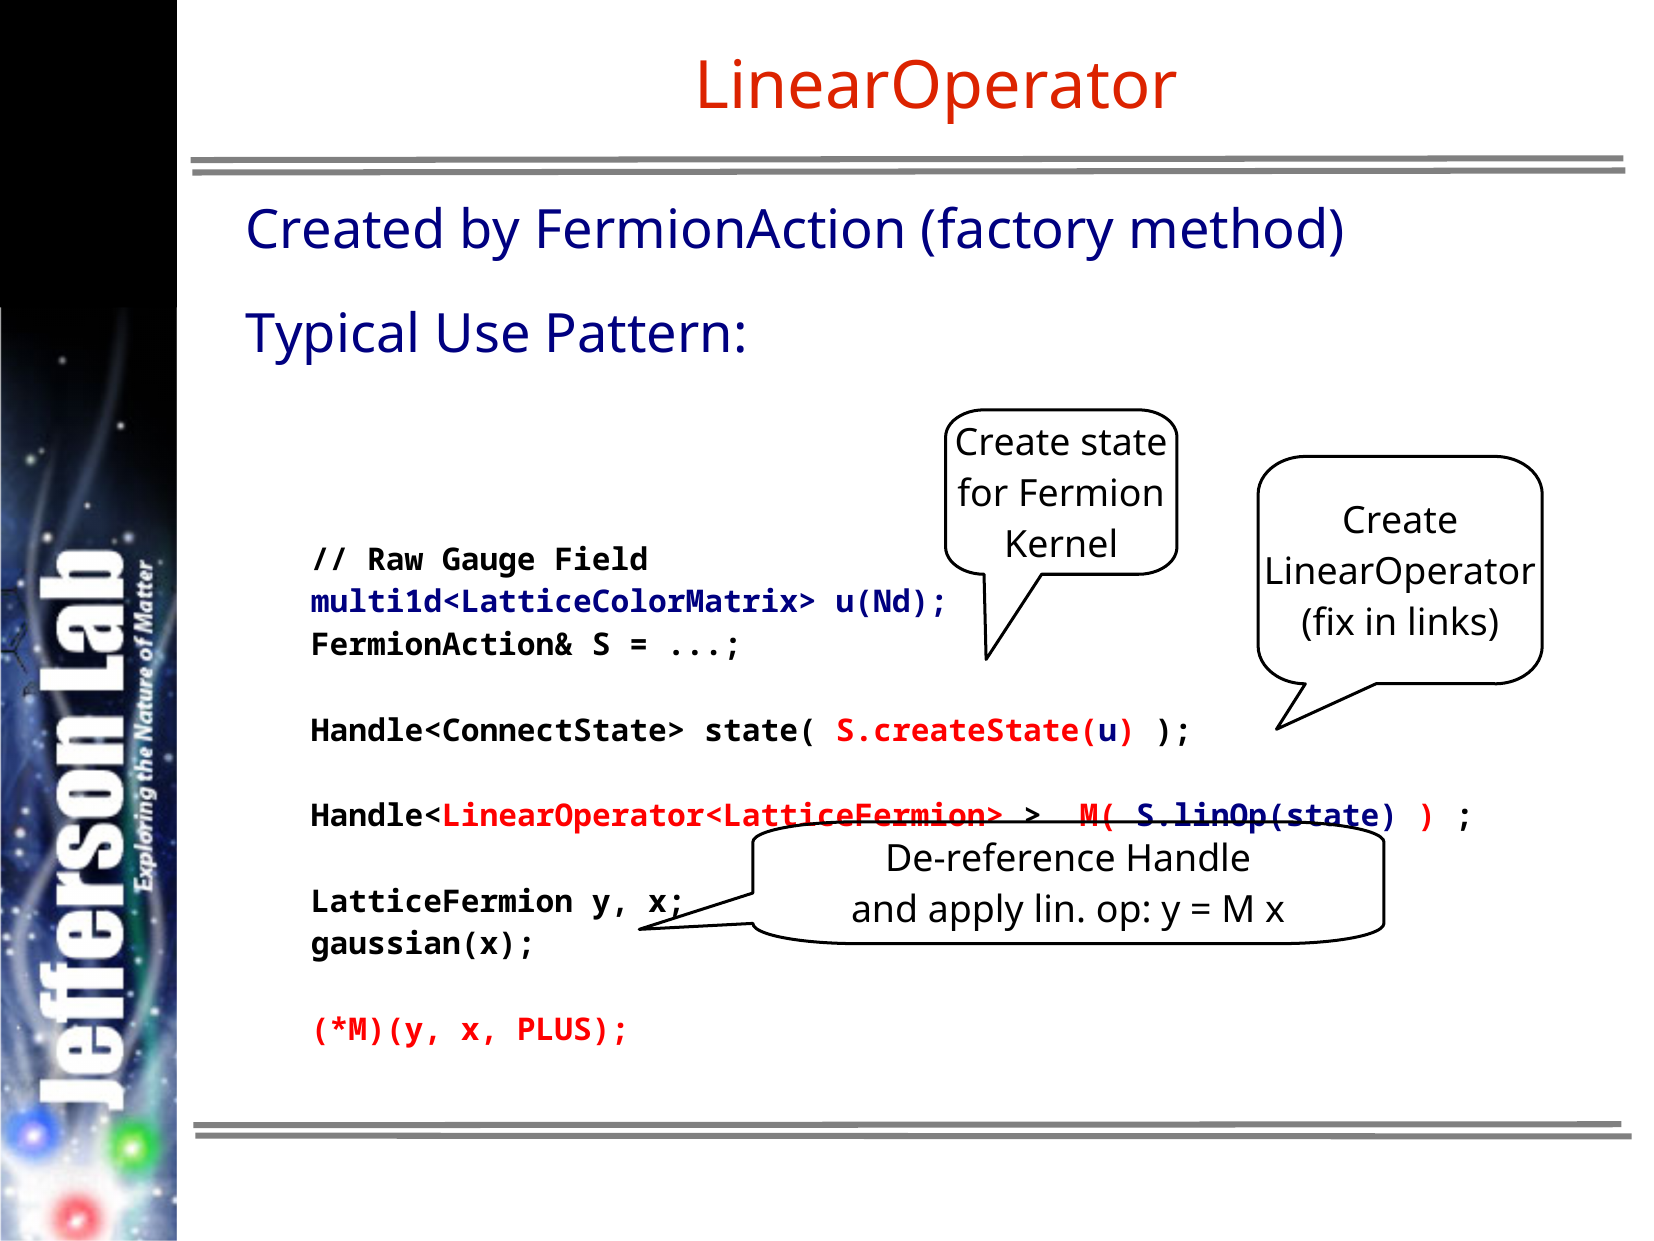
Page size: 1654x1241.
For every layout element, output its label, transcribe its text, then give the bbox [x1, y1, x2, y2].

list Created by FermionAction (factory method) Typical Use Pattern: [227, 190, 1628, 402]
text_box Create LinearOperator (fix in links) [1258, 456, 1543, 730]
text_box Create state for Fermion Kernel [945, 409, 1177, 660]
picture [2, 308, 176, 1240]
text_box De-reference Handle and apply lin. op: y = M x [639, 821, 1384, 944]
text_box // Raw Gauge Field multi1d<LatticeColorMatrix> u(Nd); FermionAction& S = ...; Handle<ConnectState> state( S.createState(u) ); Handle<LinearOperator<LatticeFermion> > M( S.linOp(state) ) ; LatticeFermion y, x; gaussian(x); (*M)(y, x, PLUS); [294, 527, 1533, 1007]
title LinearOperator [235, 17, 1638, 149]
